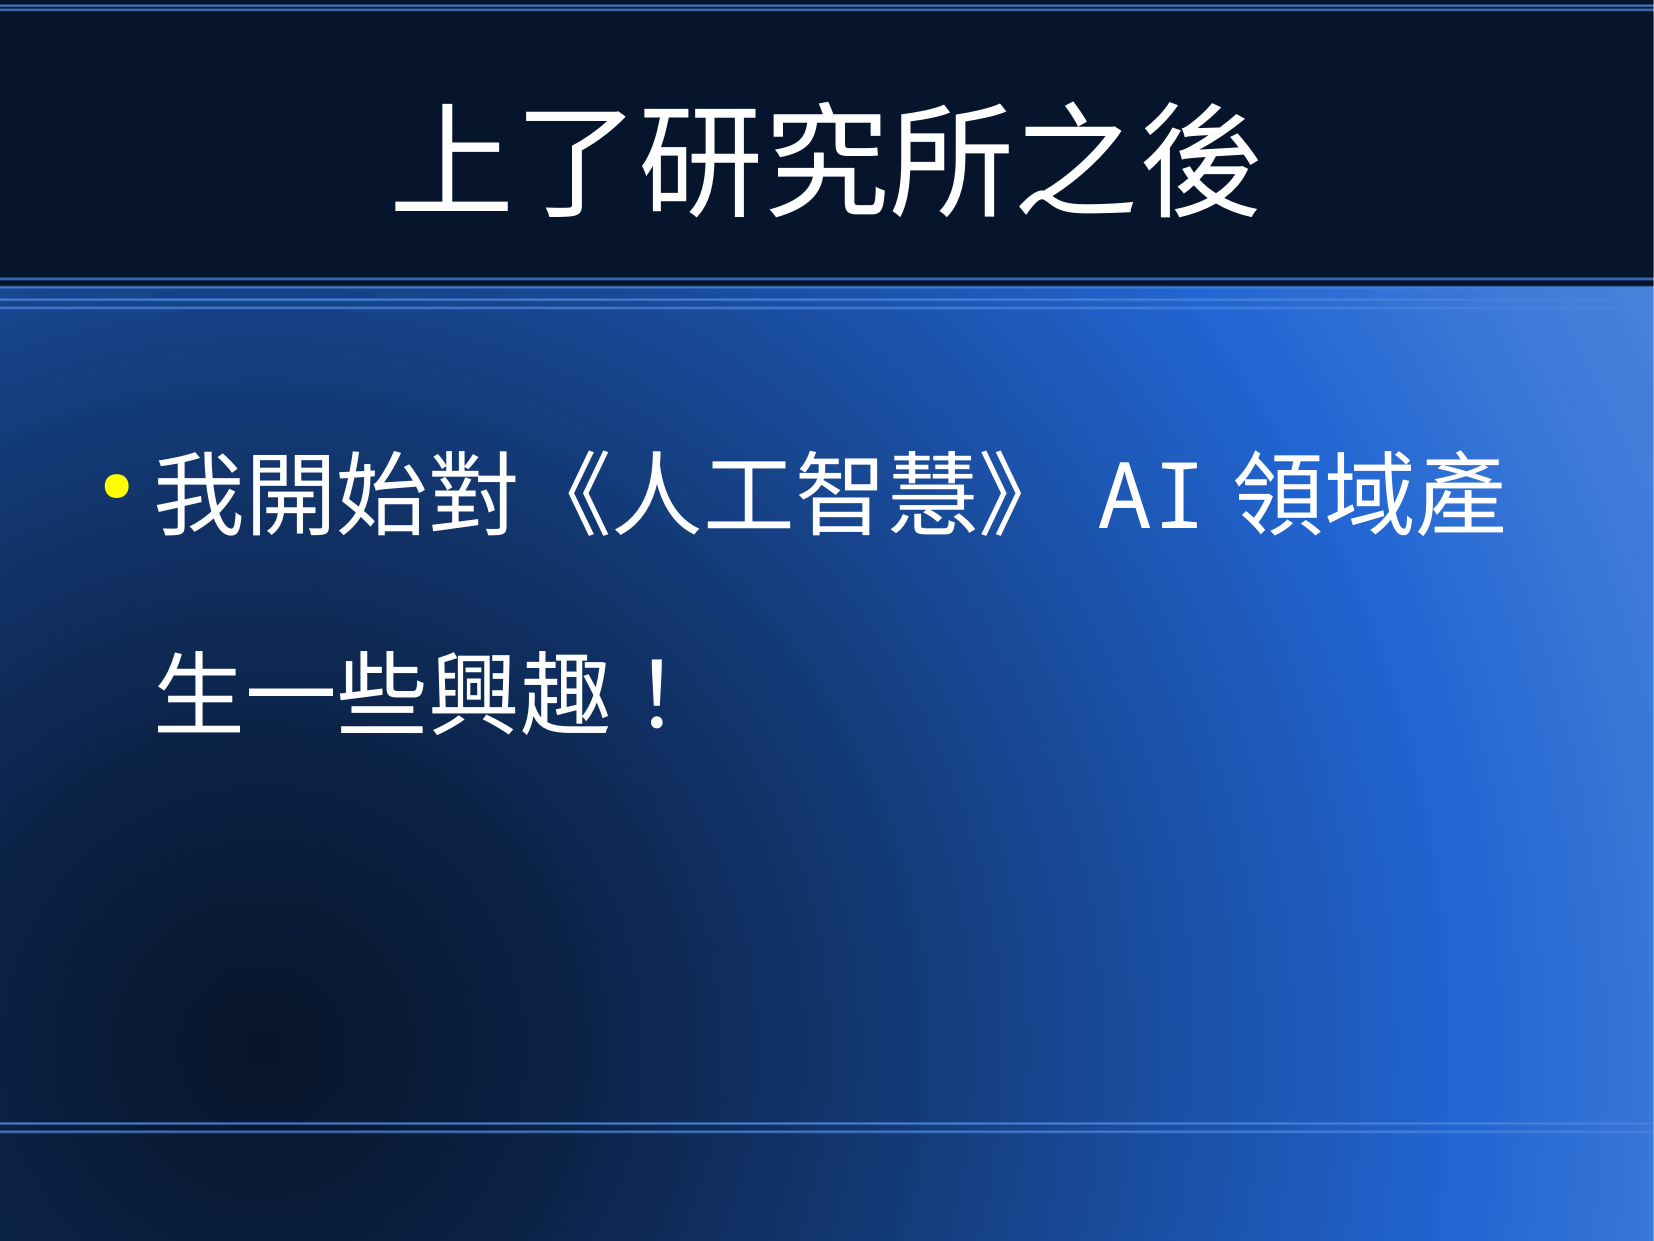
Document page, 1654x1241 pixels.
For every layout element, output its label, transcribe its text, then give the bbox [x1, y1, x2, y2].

picture [0, 0, 1654, 1241]
title 上了研究所之後 [82, 49, 1571, 257]
list 我開始對《人工智慧》AI領域產生一些興趣！ [82, 355, 1571, 1241]
